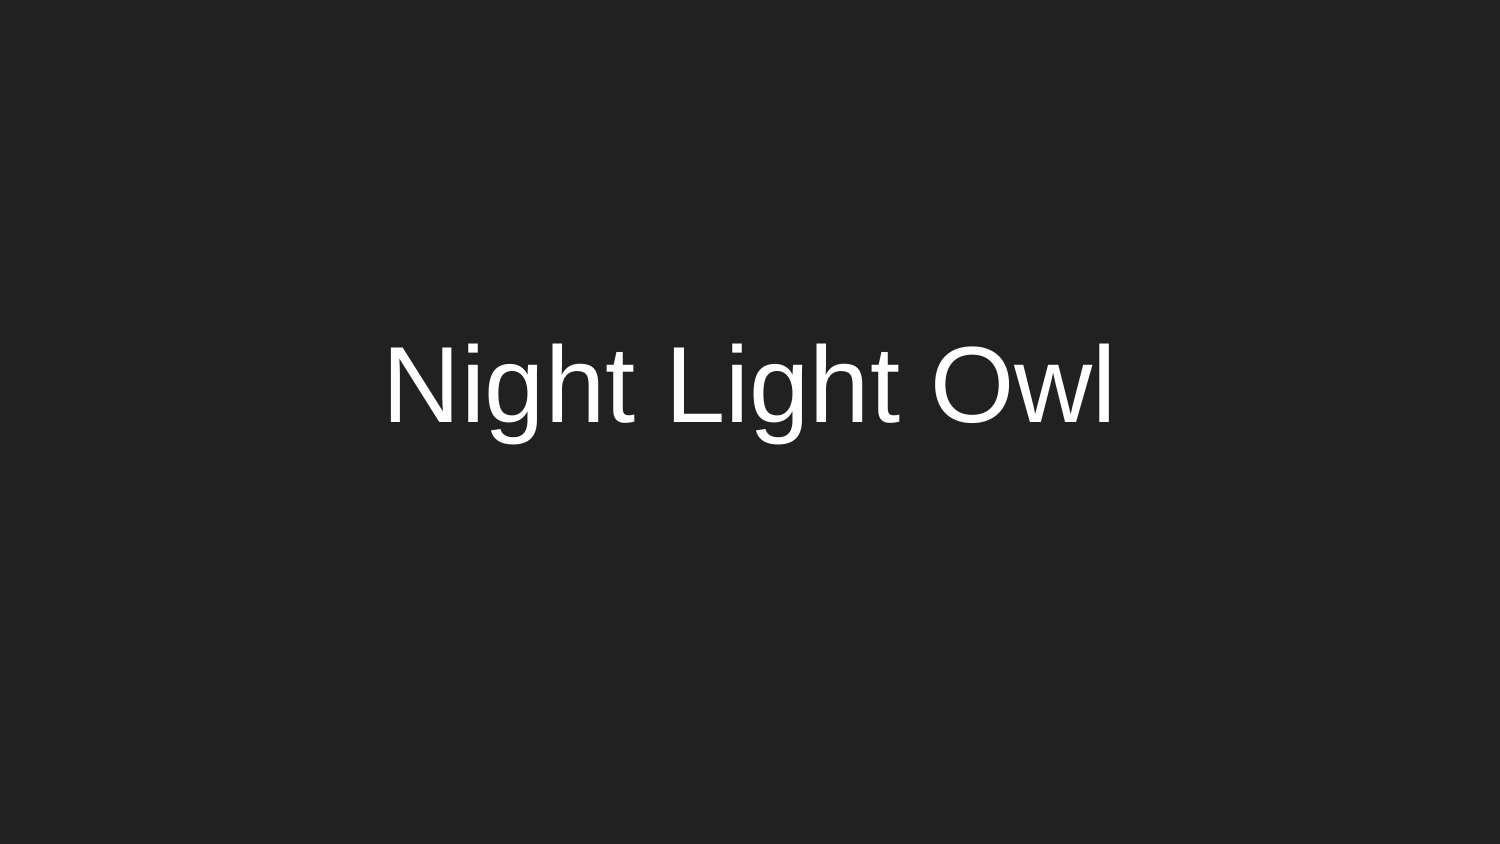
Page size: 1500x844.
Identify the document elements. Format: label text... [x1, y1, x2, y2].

title Night Light Owl [51, 122, 1449, 459]
